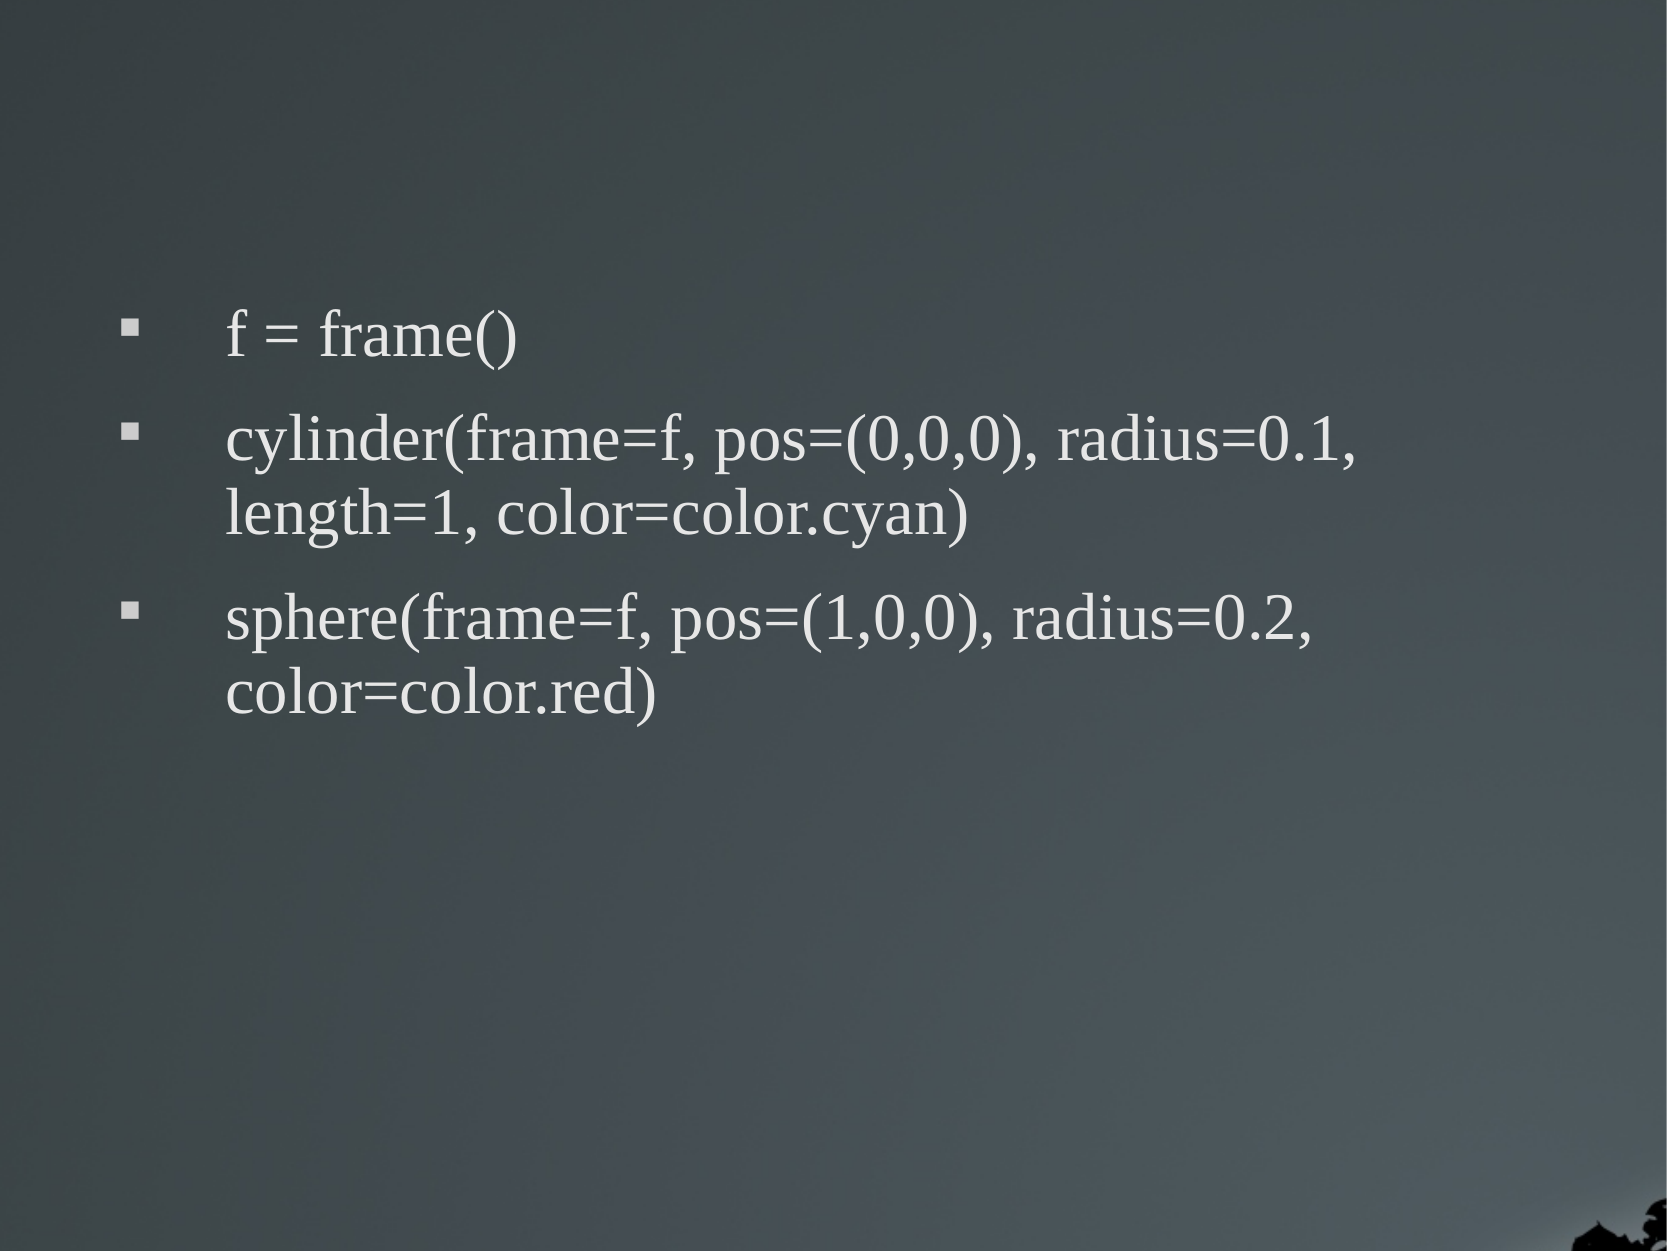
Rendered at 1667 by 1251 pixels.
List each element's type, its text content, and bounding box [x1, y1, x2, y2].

list f = frame() cylinder(frame=f, pos=(0,0,0), radius=0.1, length=1, color=color.cyan) sphere(frame=f, pos=(1,0,0), radius=0.2, color=color.red) [83, 292, 1584, 1103]
picture [0, 0, 1667, 1251]
